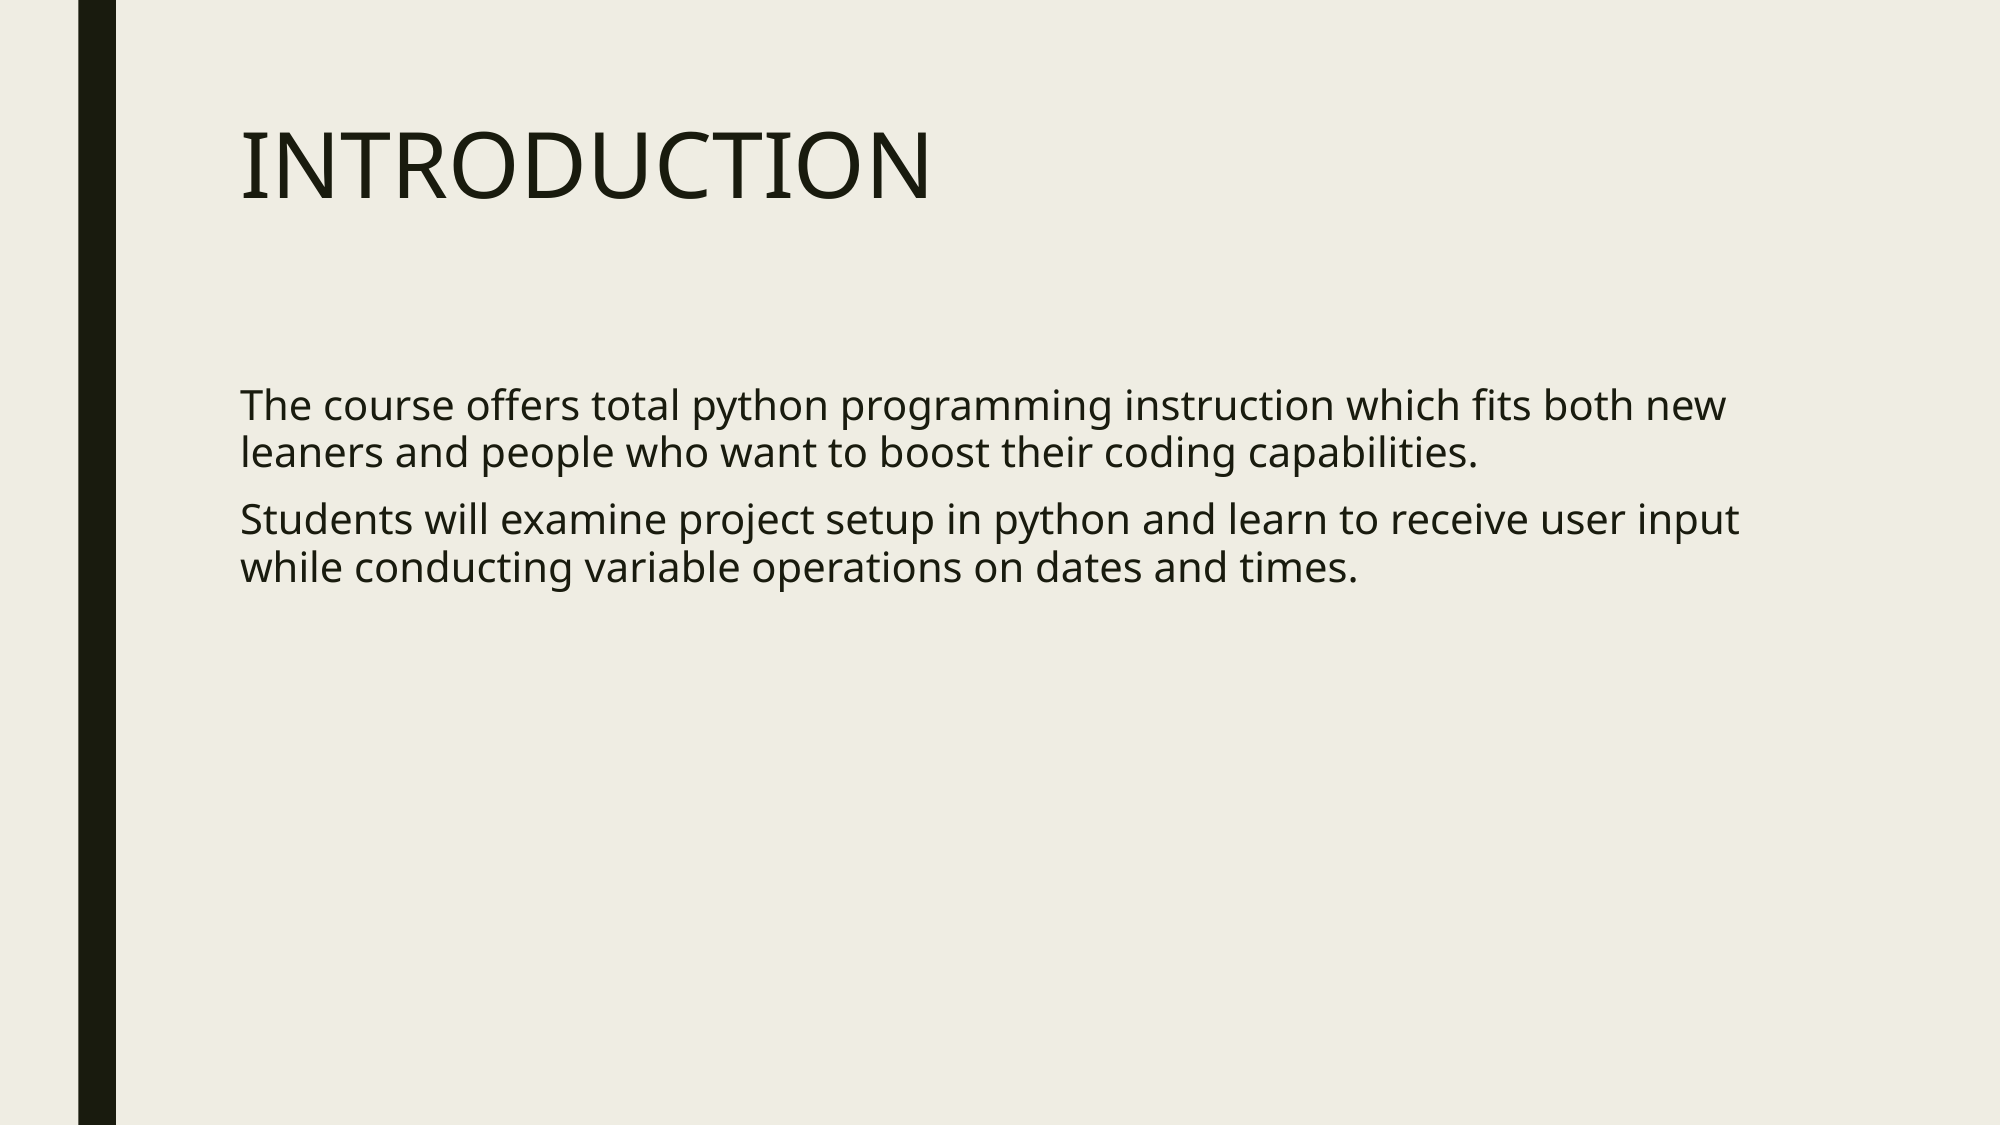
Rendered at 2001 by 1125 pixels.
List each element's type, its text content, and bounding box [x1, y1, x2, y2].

title INTRODUCTION [225, 112, 1801, 357]
list The course offers total python programming instruction which fits both new leaners and people who want to boost their coding capabilities. Students will examine project setup in python and learn to receive user input while conducting variable operations on dates and times. [225, 375, 1801, 963]
